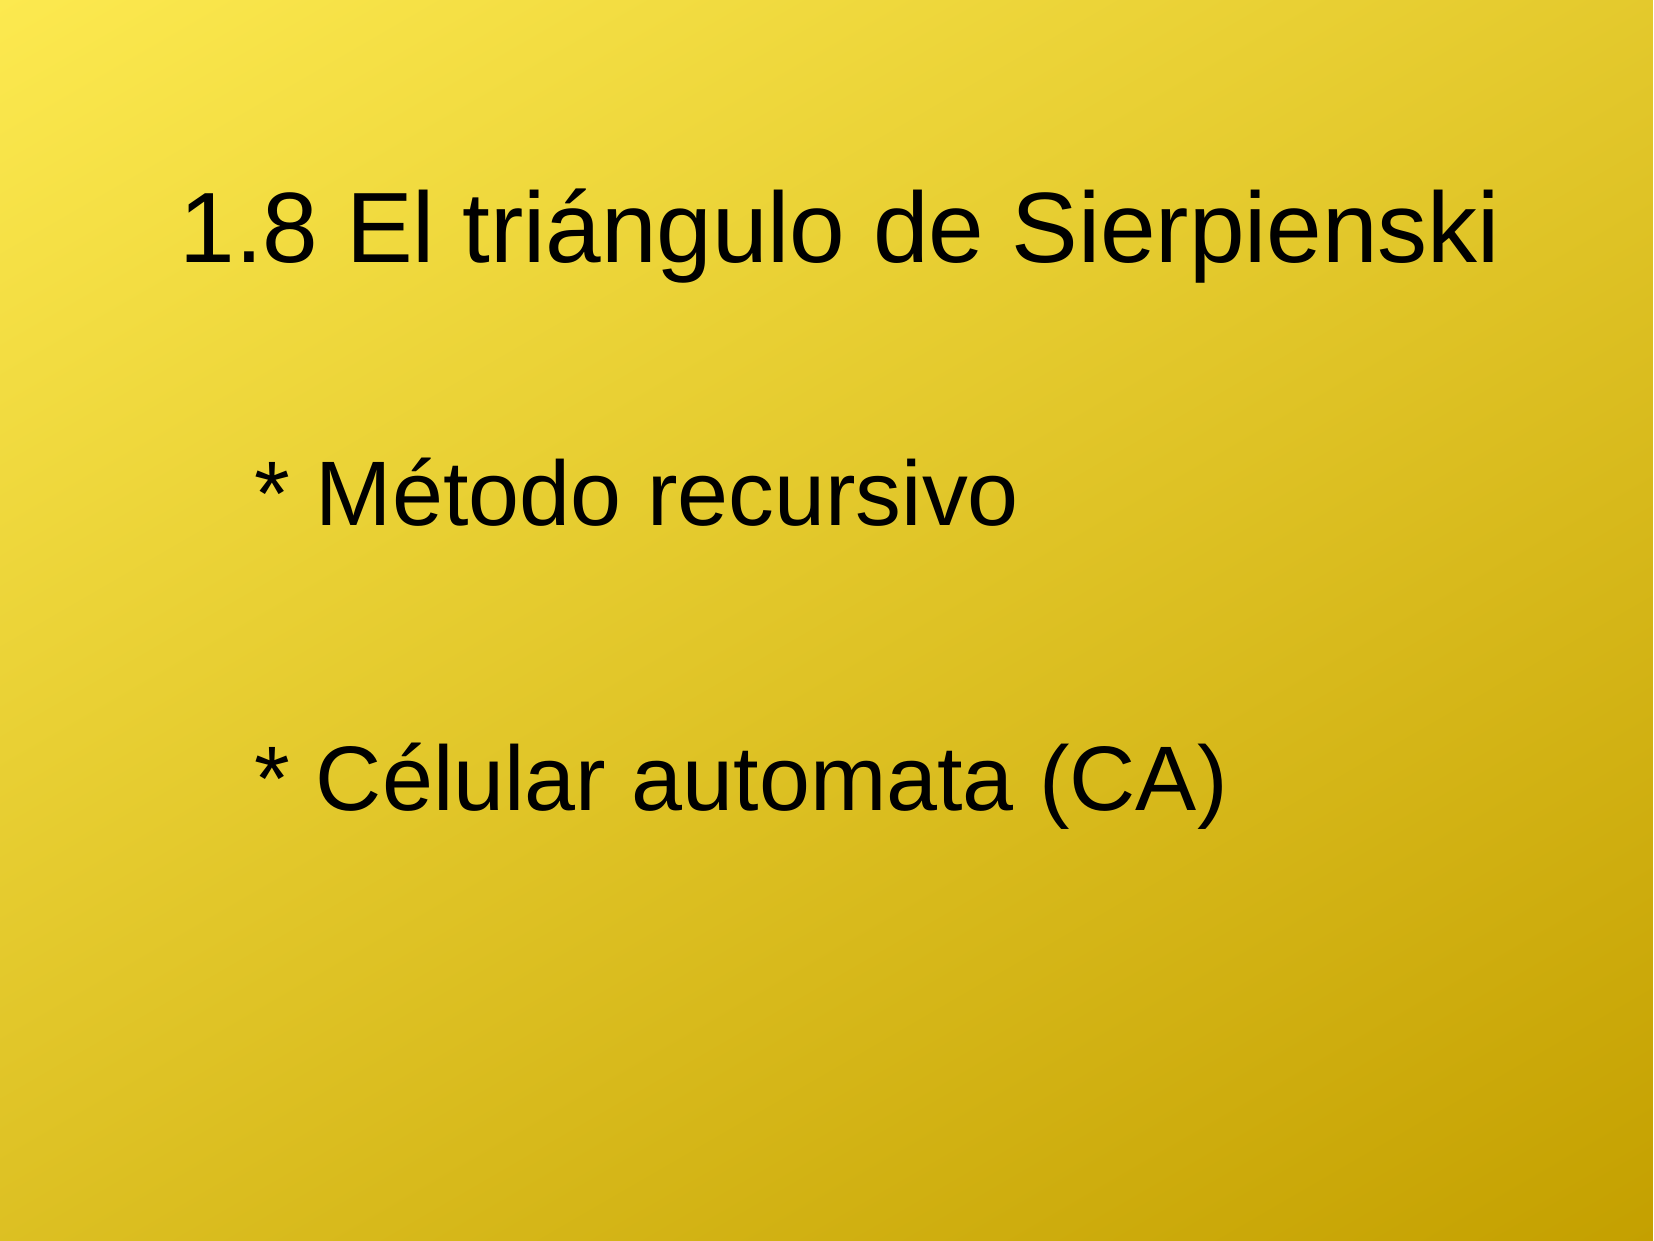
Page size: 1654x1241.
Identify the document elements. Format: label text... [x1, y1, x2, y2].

text_box 1.8 El triángulo de Sierpienski [165, 165, 1517, 292]
text_box * Célular automata (CA) [240, 720, 1244, 943]
text_box * Método recursivo [240, 435, 1035, 553]
